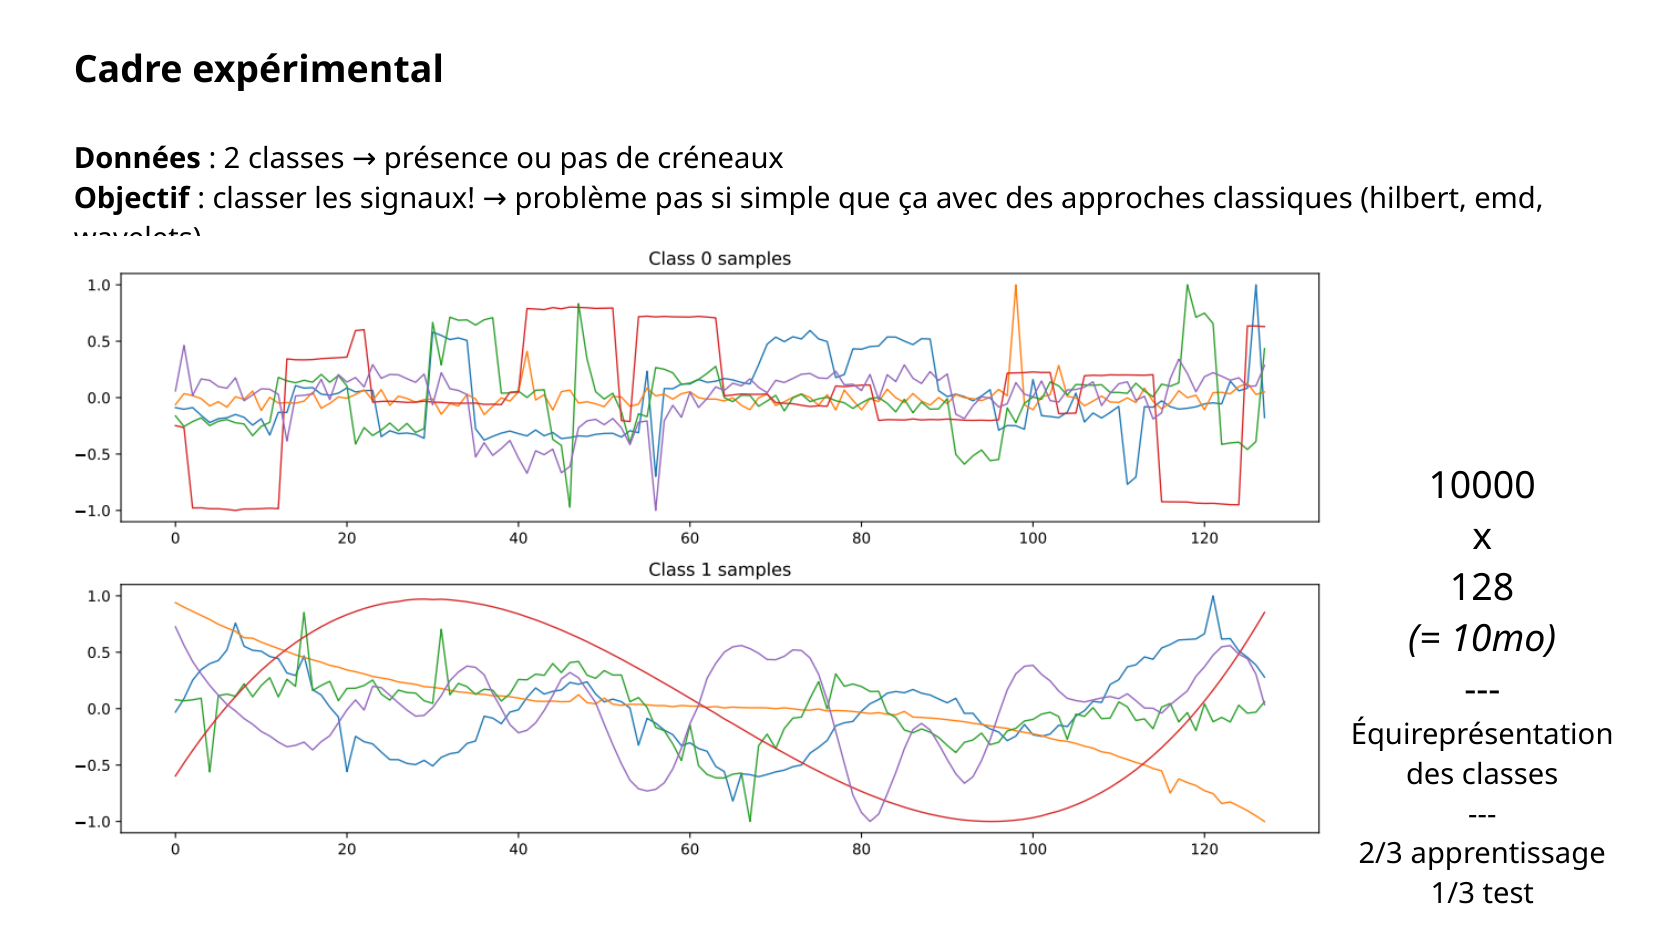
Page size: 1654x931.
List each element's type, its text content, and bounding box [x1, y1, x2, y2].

picture [59, 236, 1335, 875]
text_box 10000 x 128 (= 10mo) --- Équireprésentation des classes --- 2/3 apprentissage 1/3 test [1334, 450, 1630, 840]
text_box Cadre expérimental [59, 35, 1536, 93]
text_box Données : 2 classes → présence ou pas de créneaux Objectif : classer les signaux! → problème pas si simple que ça avec des approches classiques (hilbert, emd, wavelets) [59, 129, 1642, 244]
